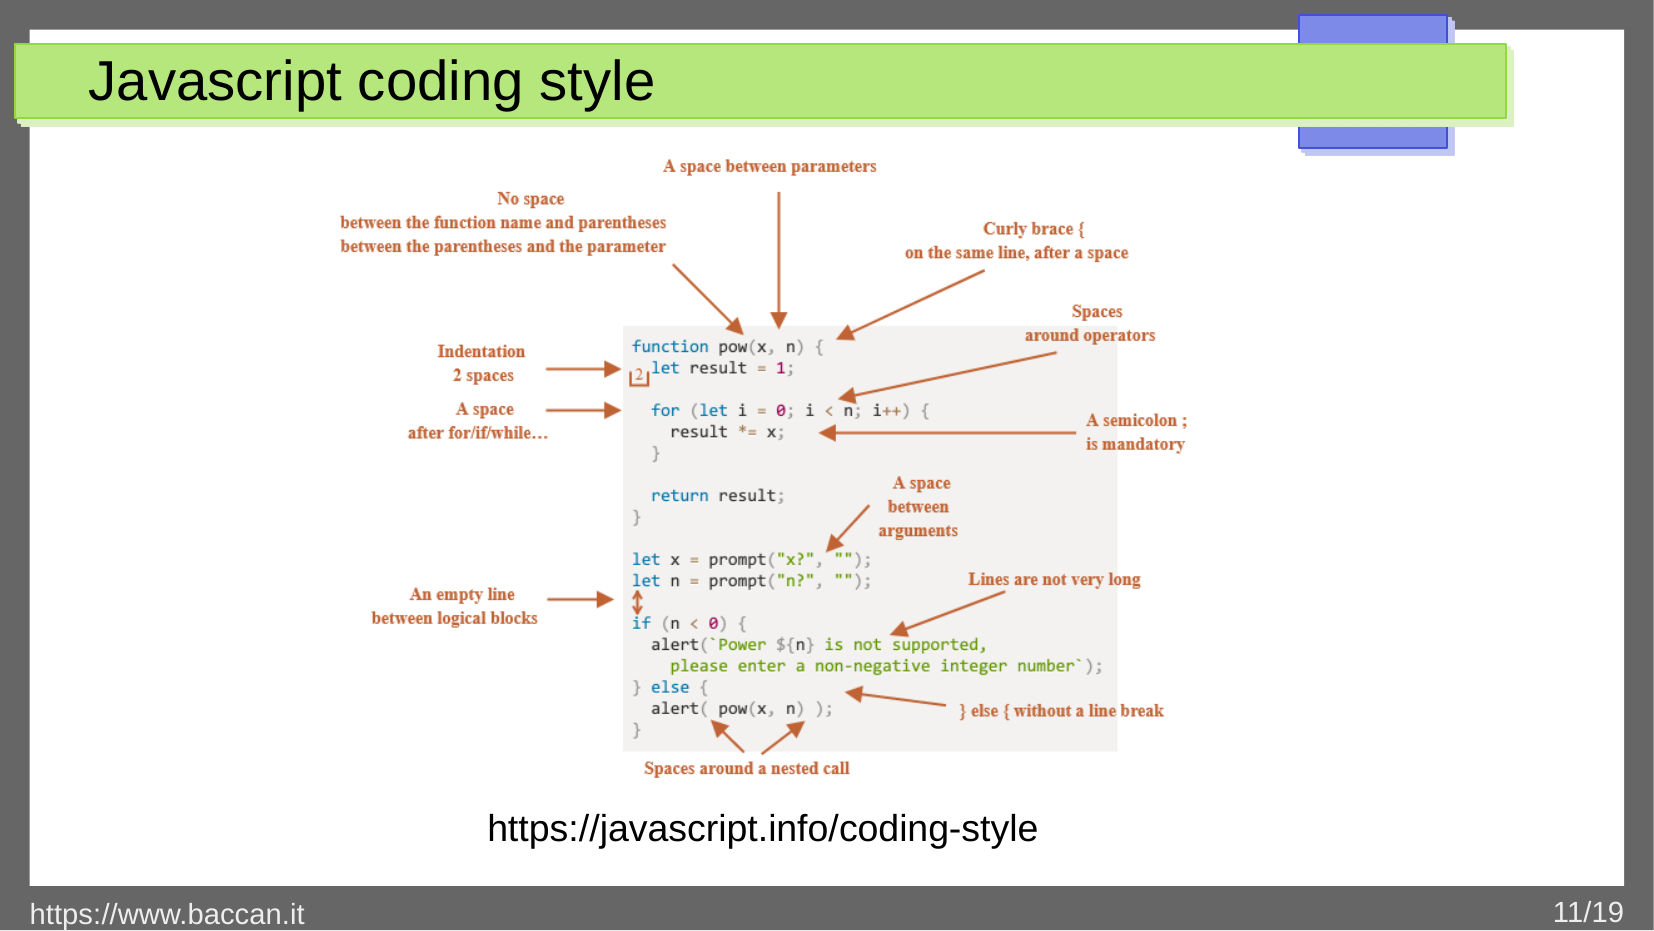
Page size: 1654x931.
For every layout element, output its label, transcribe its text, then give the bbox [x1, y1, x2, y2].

picture [324, 147, 1219, 808]
title Javascript coding style [88, 44, 1506, 119]
text_box https://javascript.info/coding-style [472, 799, 1054, 857]
